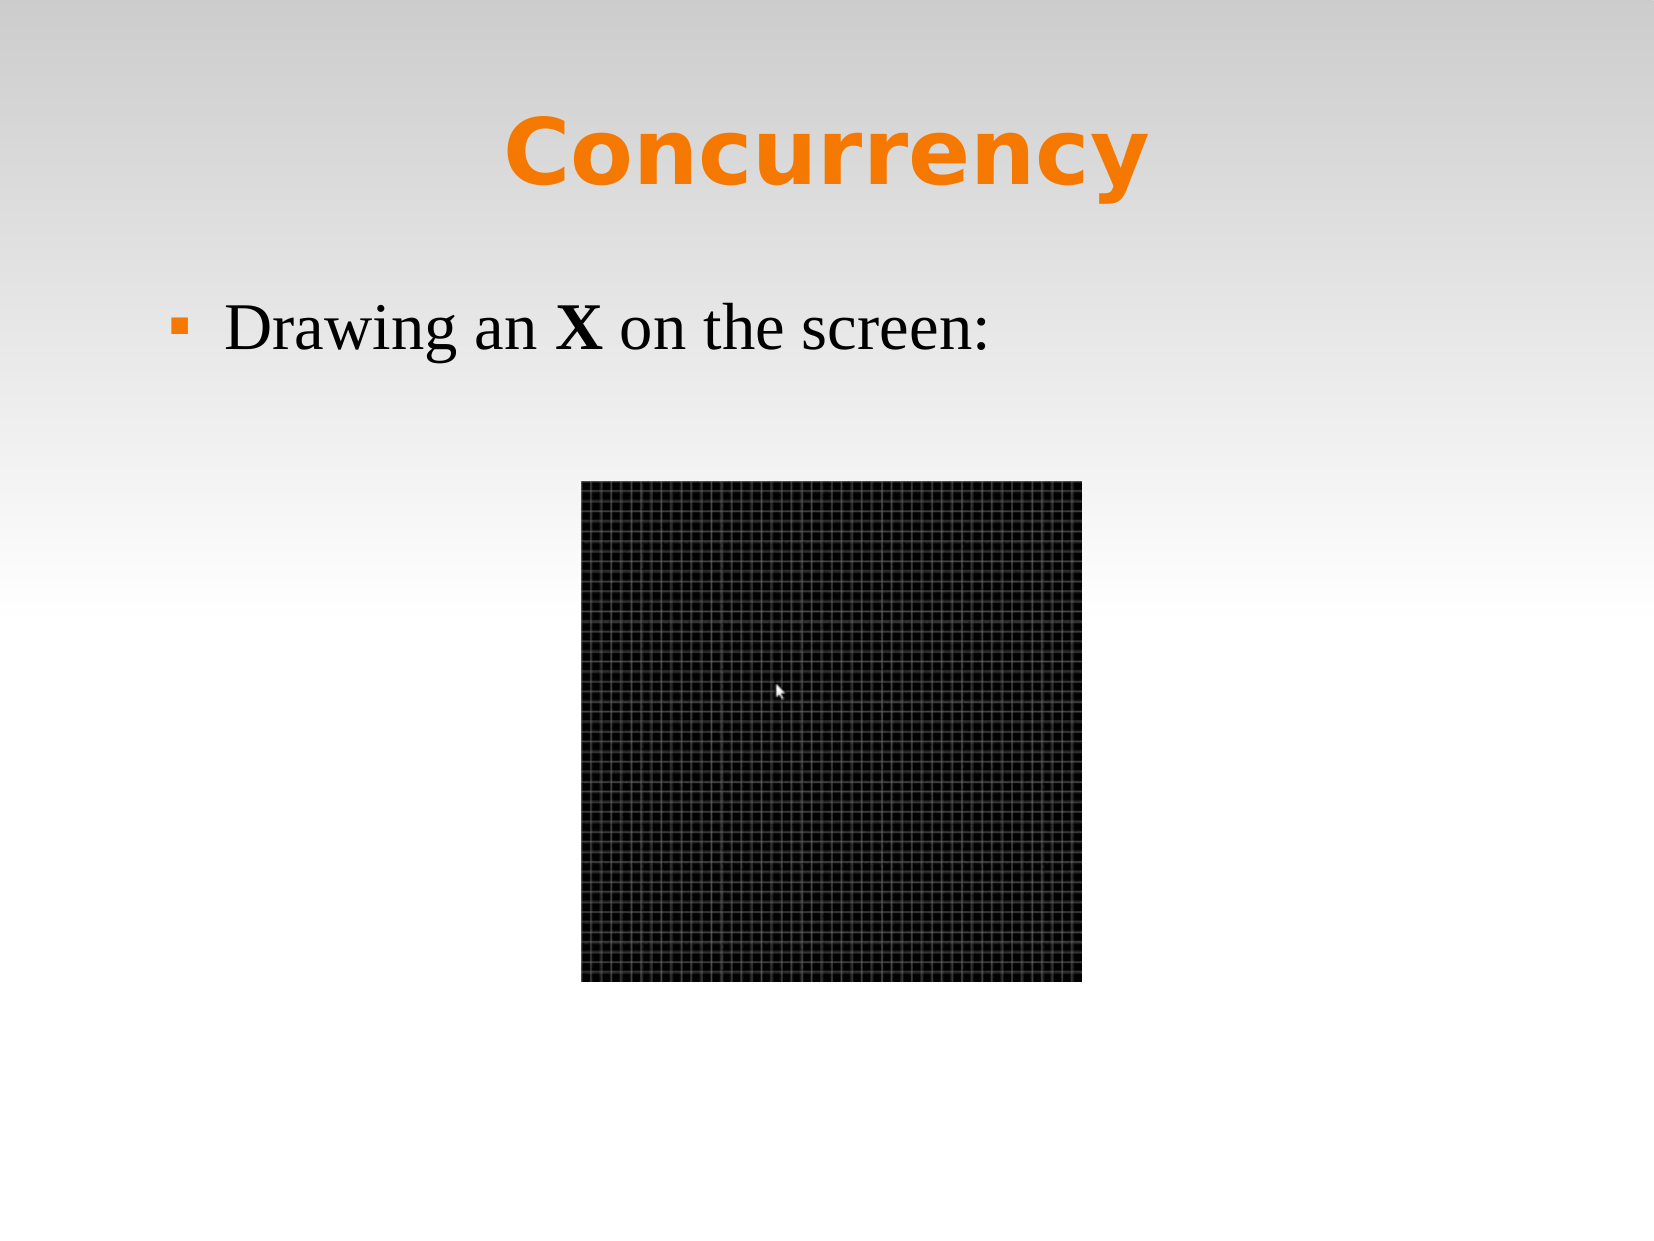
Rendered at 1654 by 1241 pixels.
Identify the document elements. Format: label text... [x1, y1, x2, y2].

list Drawing an X on the screen: [82, 290, 1571, 1109]
title Concurrency [82, 49, 1571, 257]
picture [581, 481, 1082, 982]
